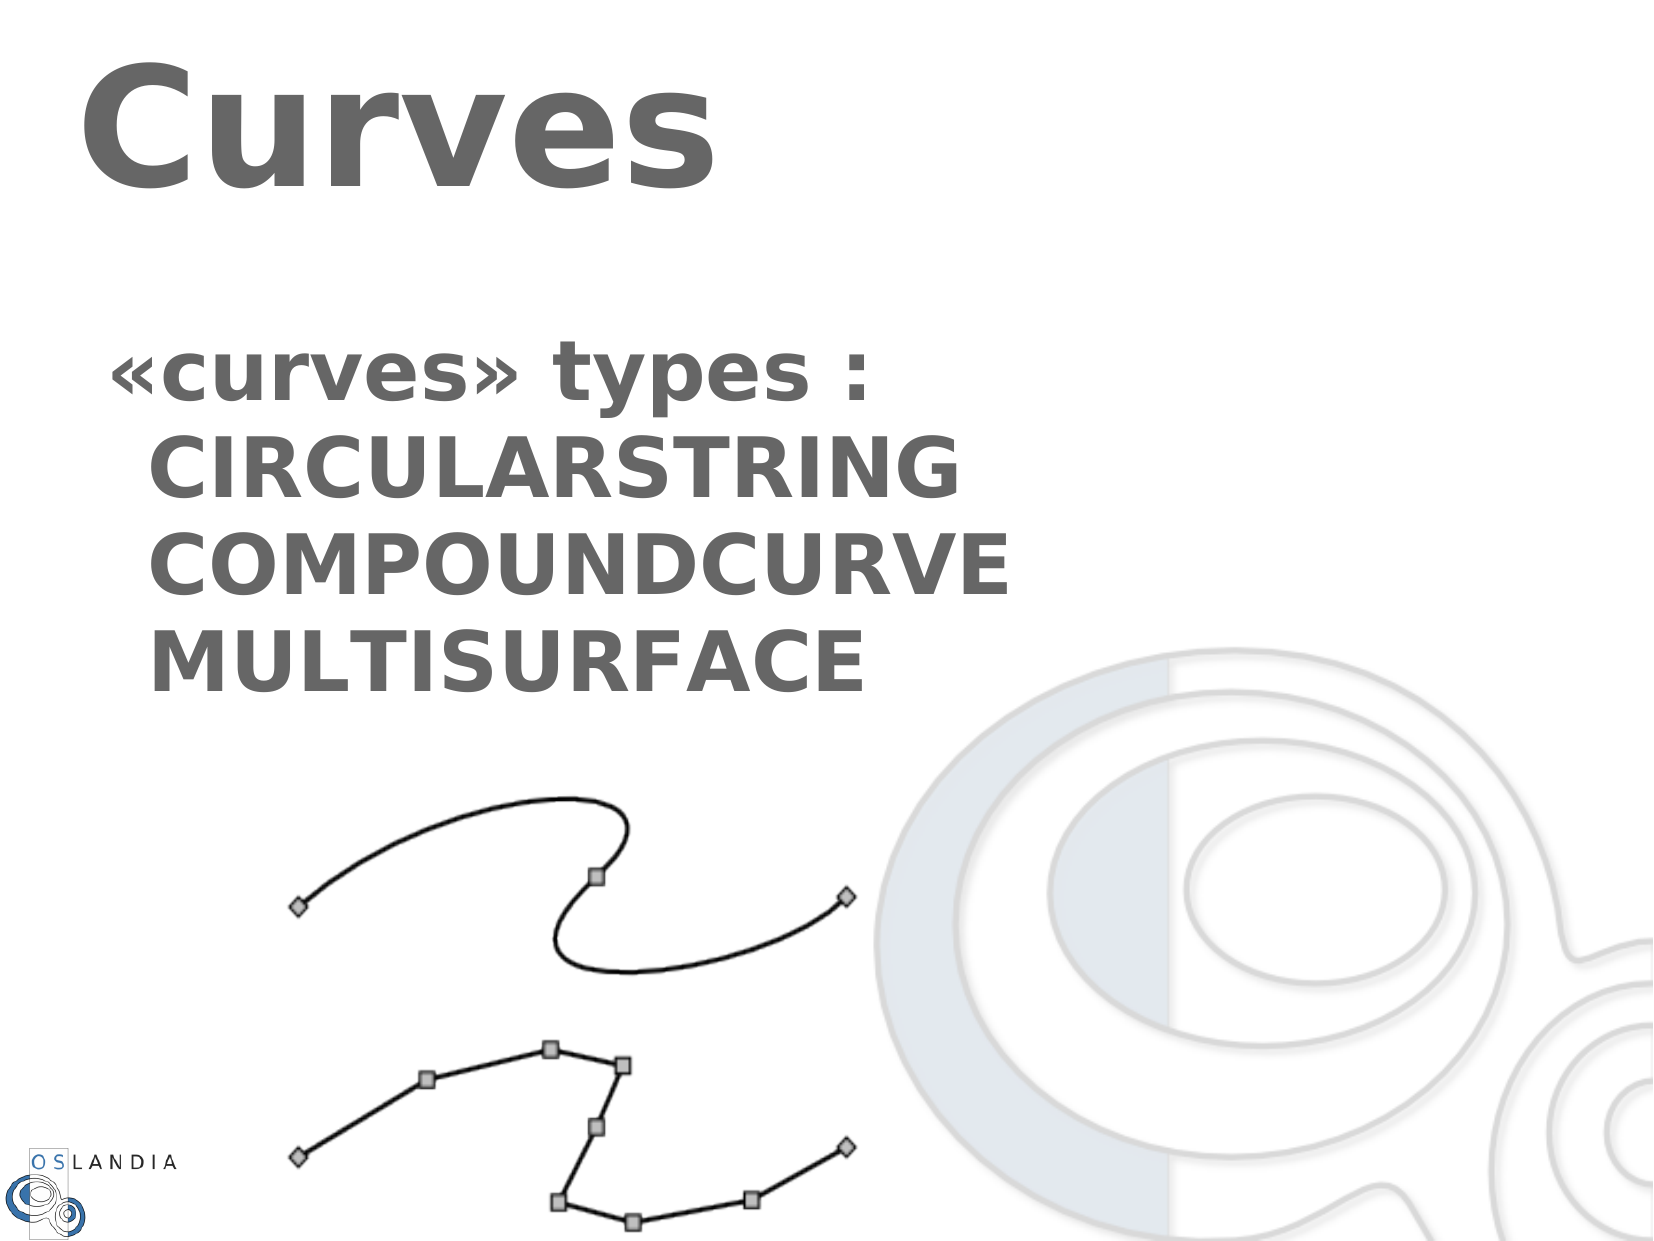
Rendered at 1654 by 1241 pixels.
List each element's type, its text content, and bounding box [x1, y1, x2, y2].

picture [0, 0, 1654, 1241]
subtitle Curves «curves» types : CIRCULARSTRING COMPOUNDCURVE MULTISURFACE [76, 0, 1565, 975]
